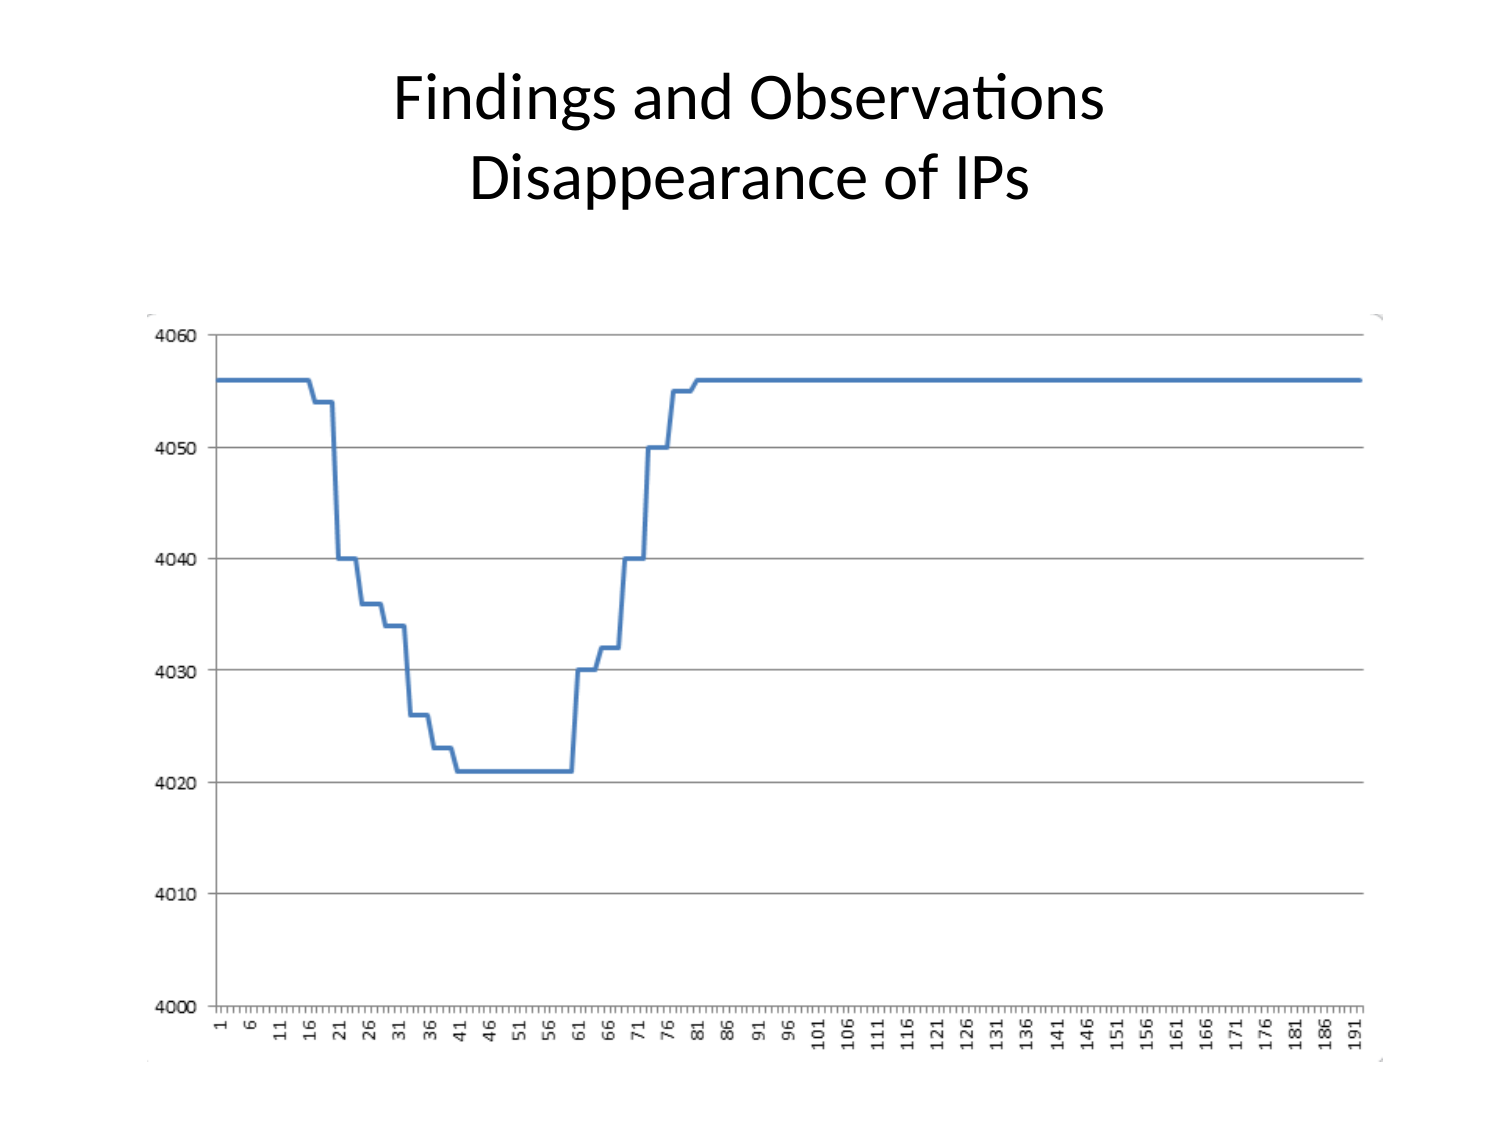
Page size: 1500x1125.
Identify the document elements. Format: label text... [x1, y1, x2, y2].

text_box Findings and Observations Disappearance of IPs [75, 45, 1425, 233]
picture [147, 314, 1383, 1062]
